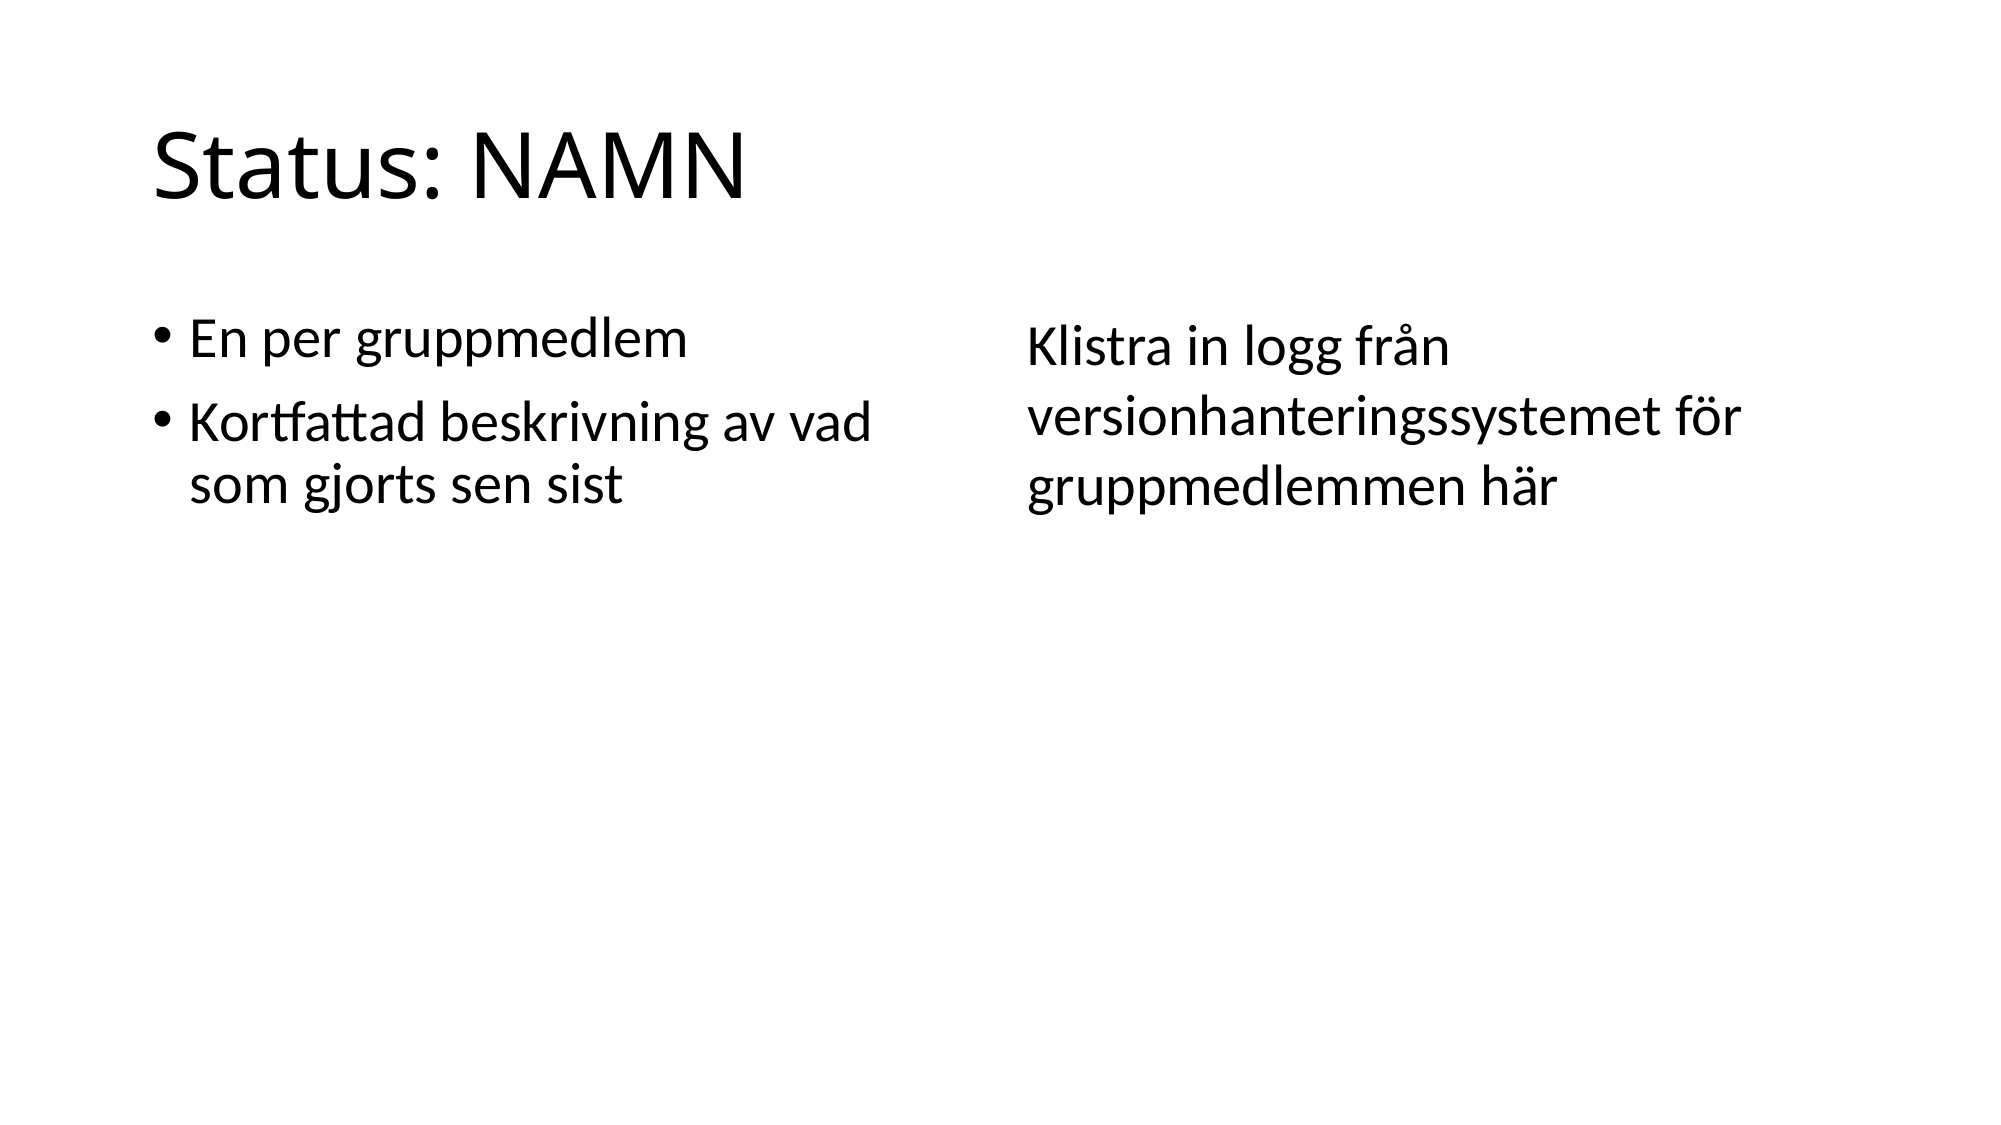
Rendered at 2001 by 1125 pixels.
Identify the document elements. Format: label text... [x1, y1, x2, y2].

title Status: NAMN [137, 59, 1863, 278]
list Klistra in logg från versionhanteringssystemet för gruppmedlemmen här [1012, 299, 1863, 1014]
list En per gruppmedlem Kortfattad beskrivning av vad som gjorts sen sist [137, 299, 988, 1014]
